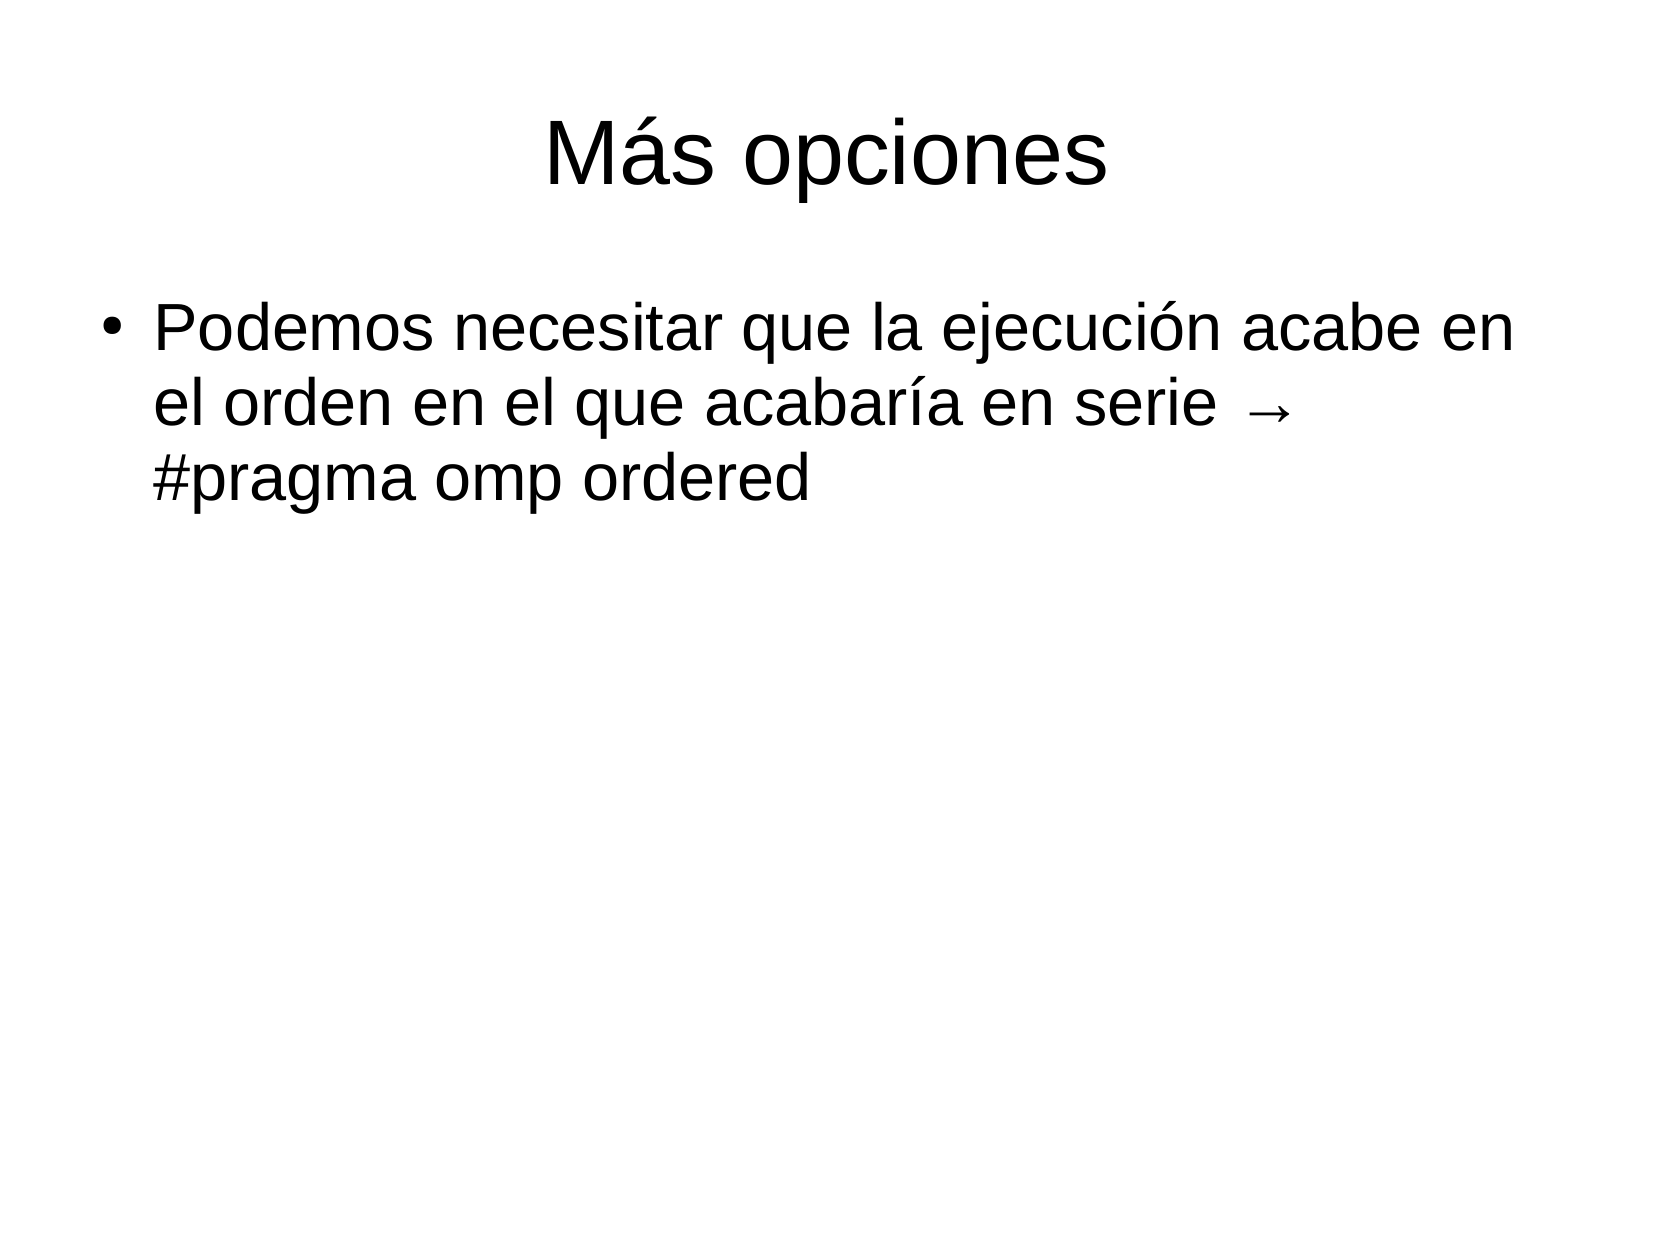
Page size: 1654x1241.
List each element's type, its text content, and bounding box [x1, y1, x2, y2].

list Podemos necesitar que la ejecución acabe en el orden en el que acabaría en serie → #pragma omp ordered [82, 290, 1538, 1010]
title Más opciones [82, 49, 1571, 257]
